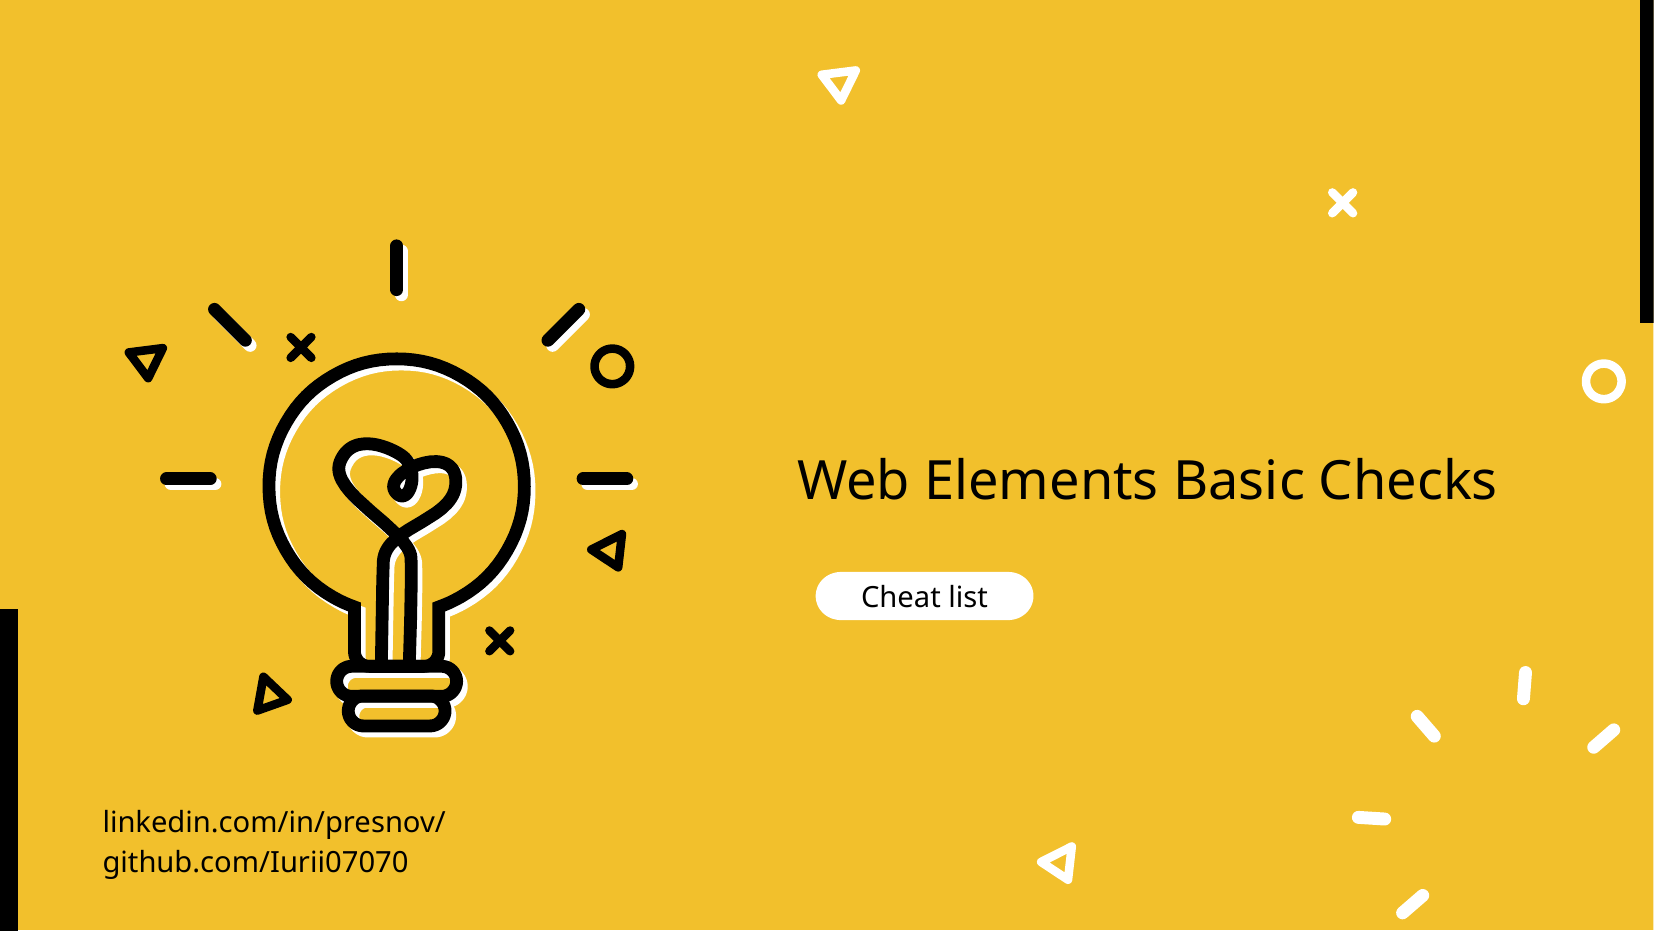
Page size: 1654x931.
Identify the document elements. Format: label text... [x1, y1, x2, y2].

title Web Elements Basic Checks [797, 404, 1506, 553]
text_box Cheat list [815, 571, 1034, 621]
text_box linkedin.com/in/presnov/ github.com/Iurii07070 [102, 800, 763, 881]
